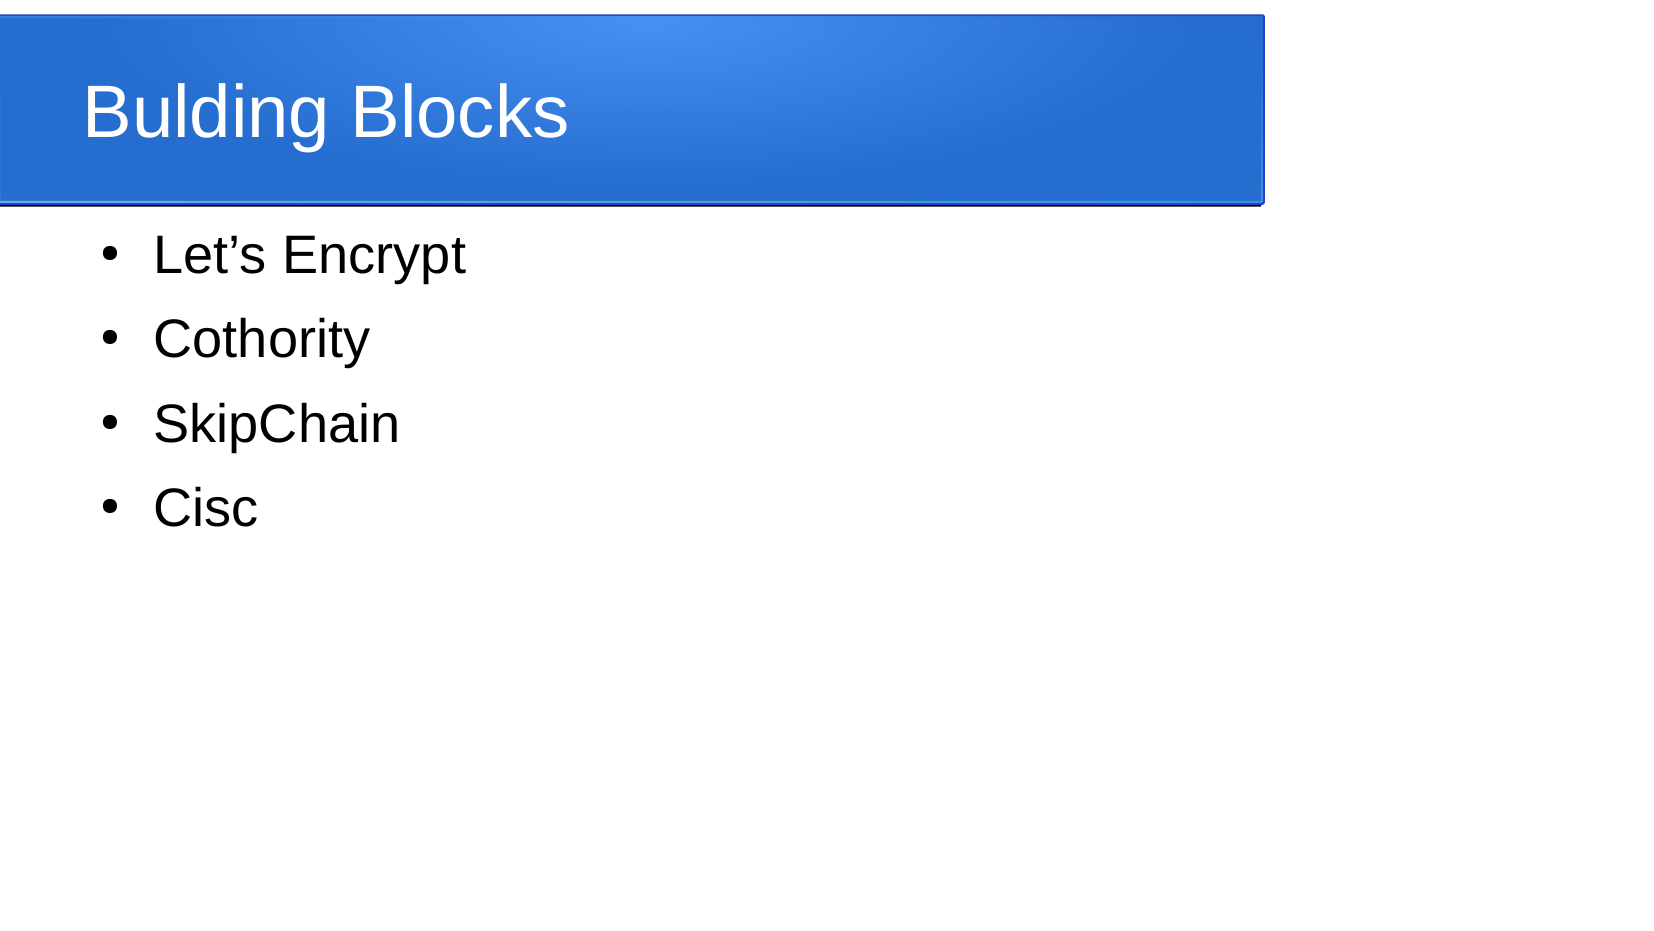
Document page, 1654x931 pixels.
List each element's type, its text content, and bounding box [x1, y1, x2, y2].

list Let’s Encrypt Cothority SkipChain Cisc [82, 224, 1571, 764]
title Bulding Blocks [82, 35, 1235, 189]
